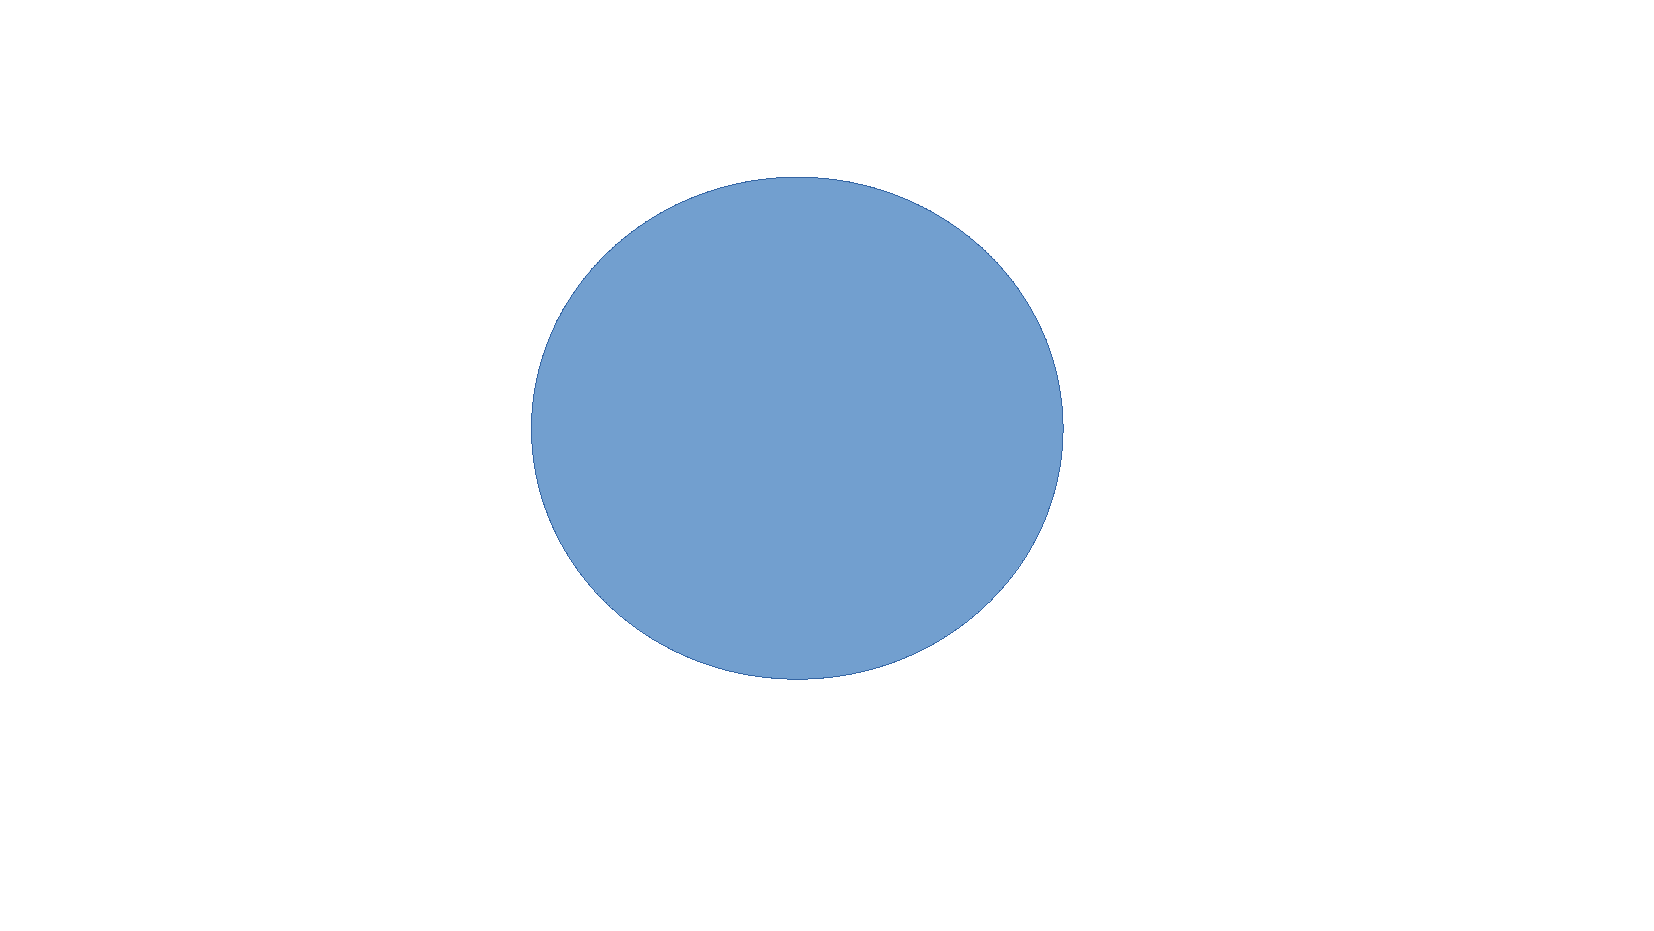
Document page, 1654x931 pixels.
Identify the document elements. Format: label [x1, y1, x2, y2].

text_box [531, 177, 1064, 680]
